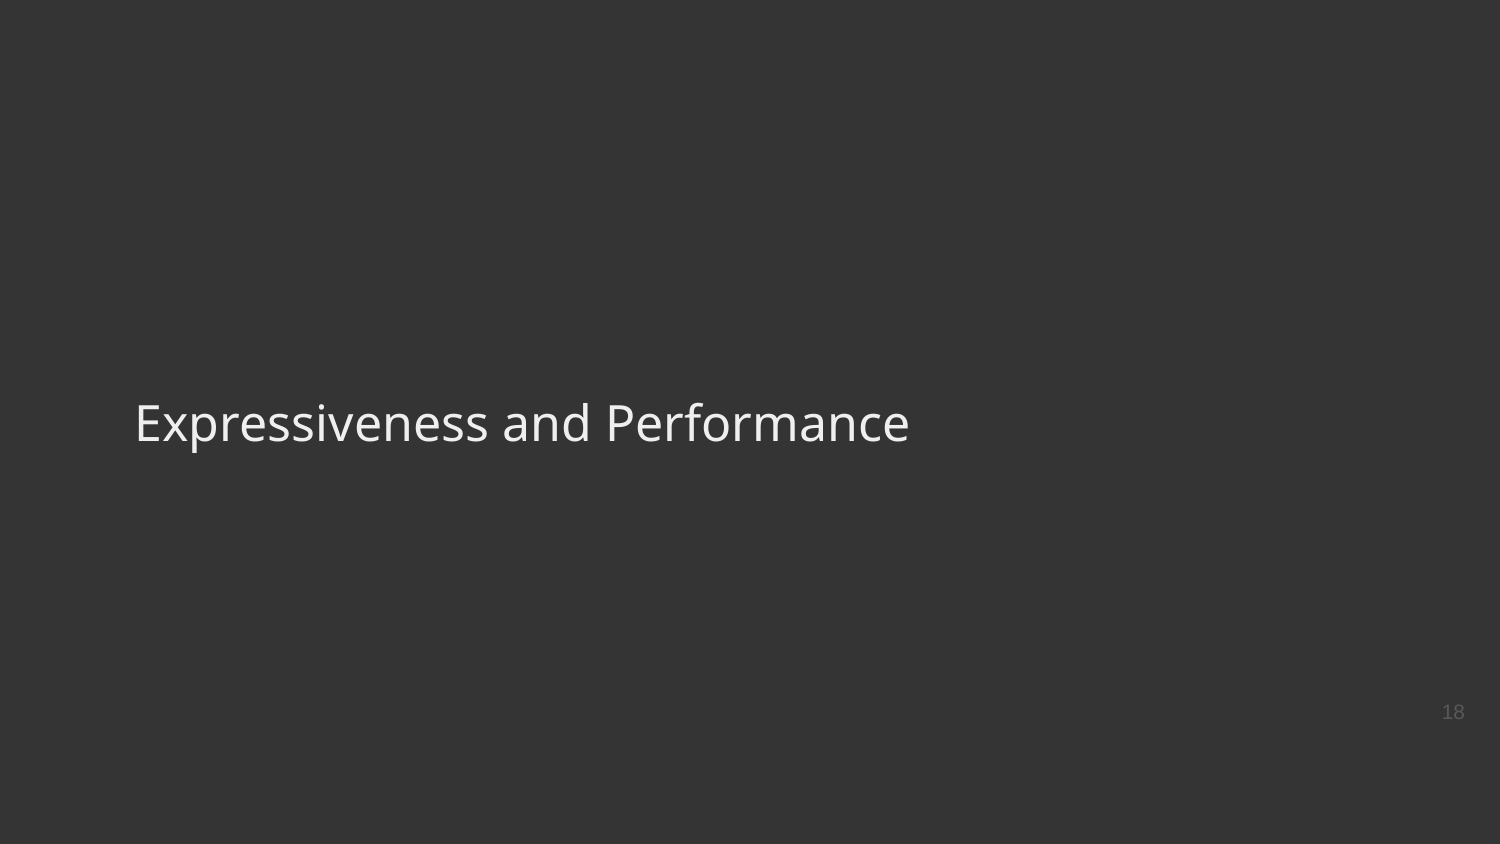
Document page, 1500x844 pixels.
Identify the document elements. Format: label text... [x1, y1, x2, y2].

text_box Expressiveness and Performance [119, 376, 1381, 467]
slide_number <number> [1389, 679, 1480, 744]
